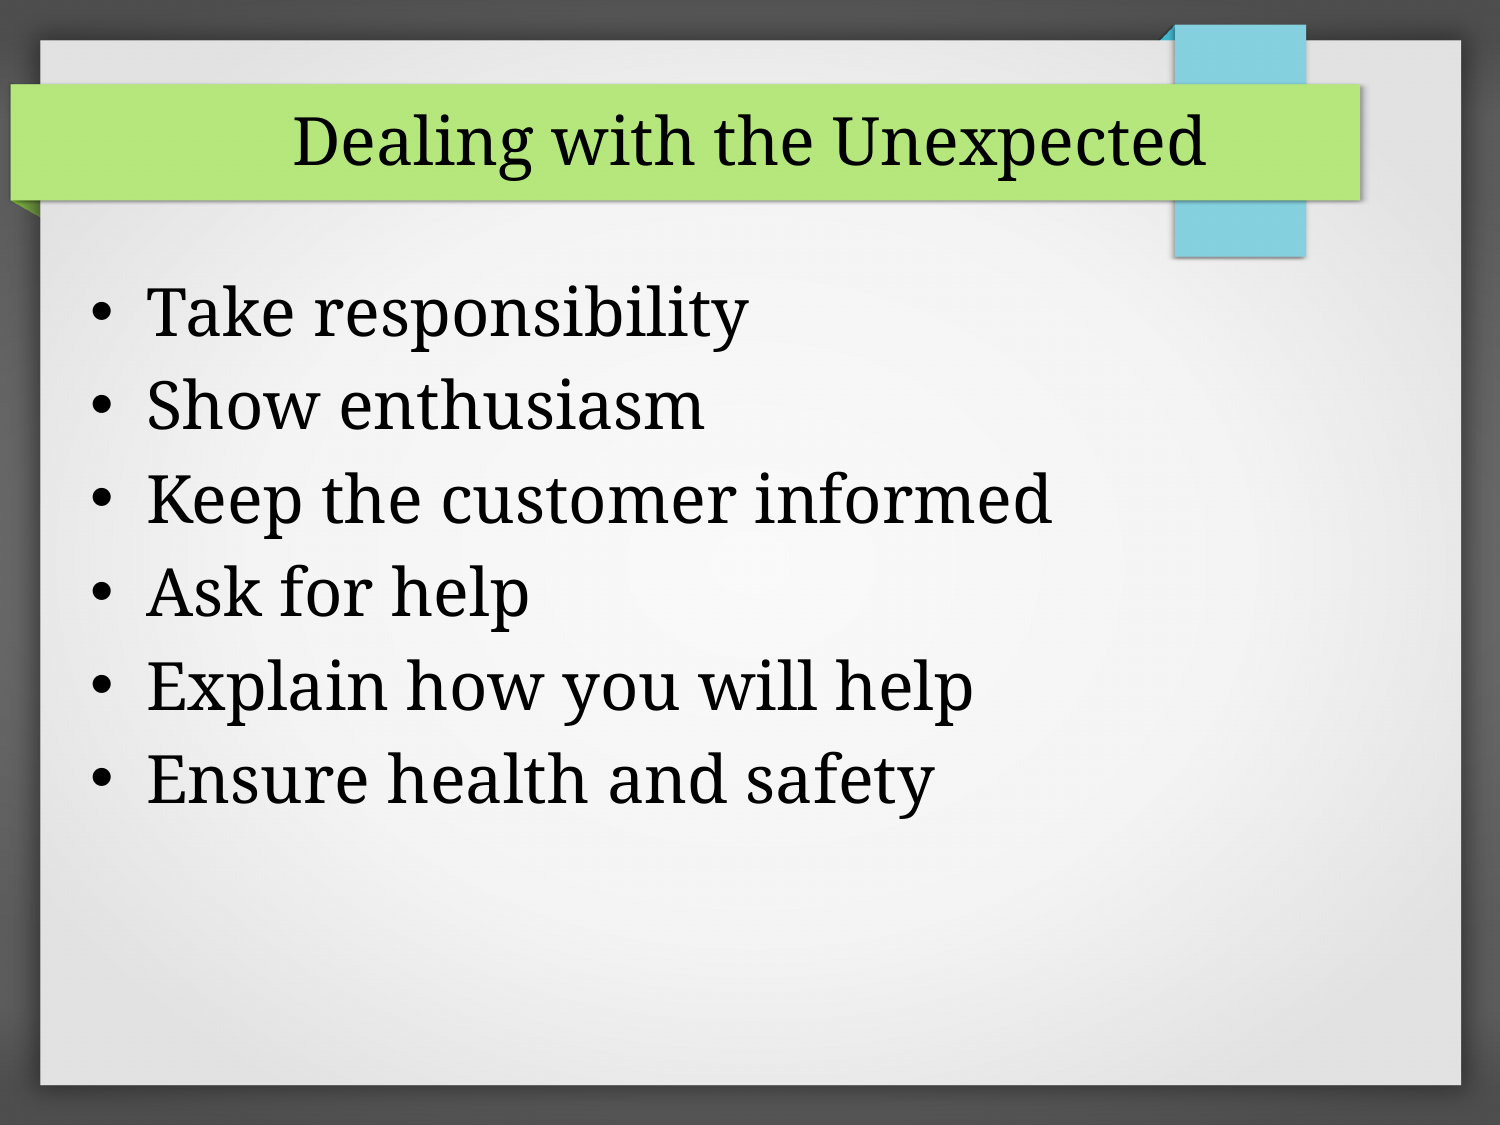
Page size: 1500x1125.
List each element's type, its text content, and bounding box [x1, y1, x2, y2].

list Take responsibility Show enthusiasm Keep the customer informed Ask for help Explain how you will help Ensure health and safety [75, 262, 1425, 1005]
picture [0, 0, 1500, 1125]
title Dealing with the Unexpected [75, 45, 1425, 233]
